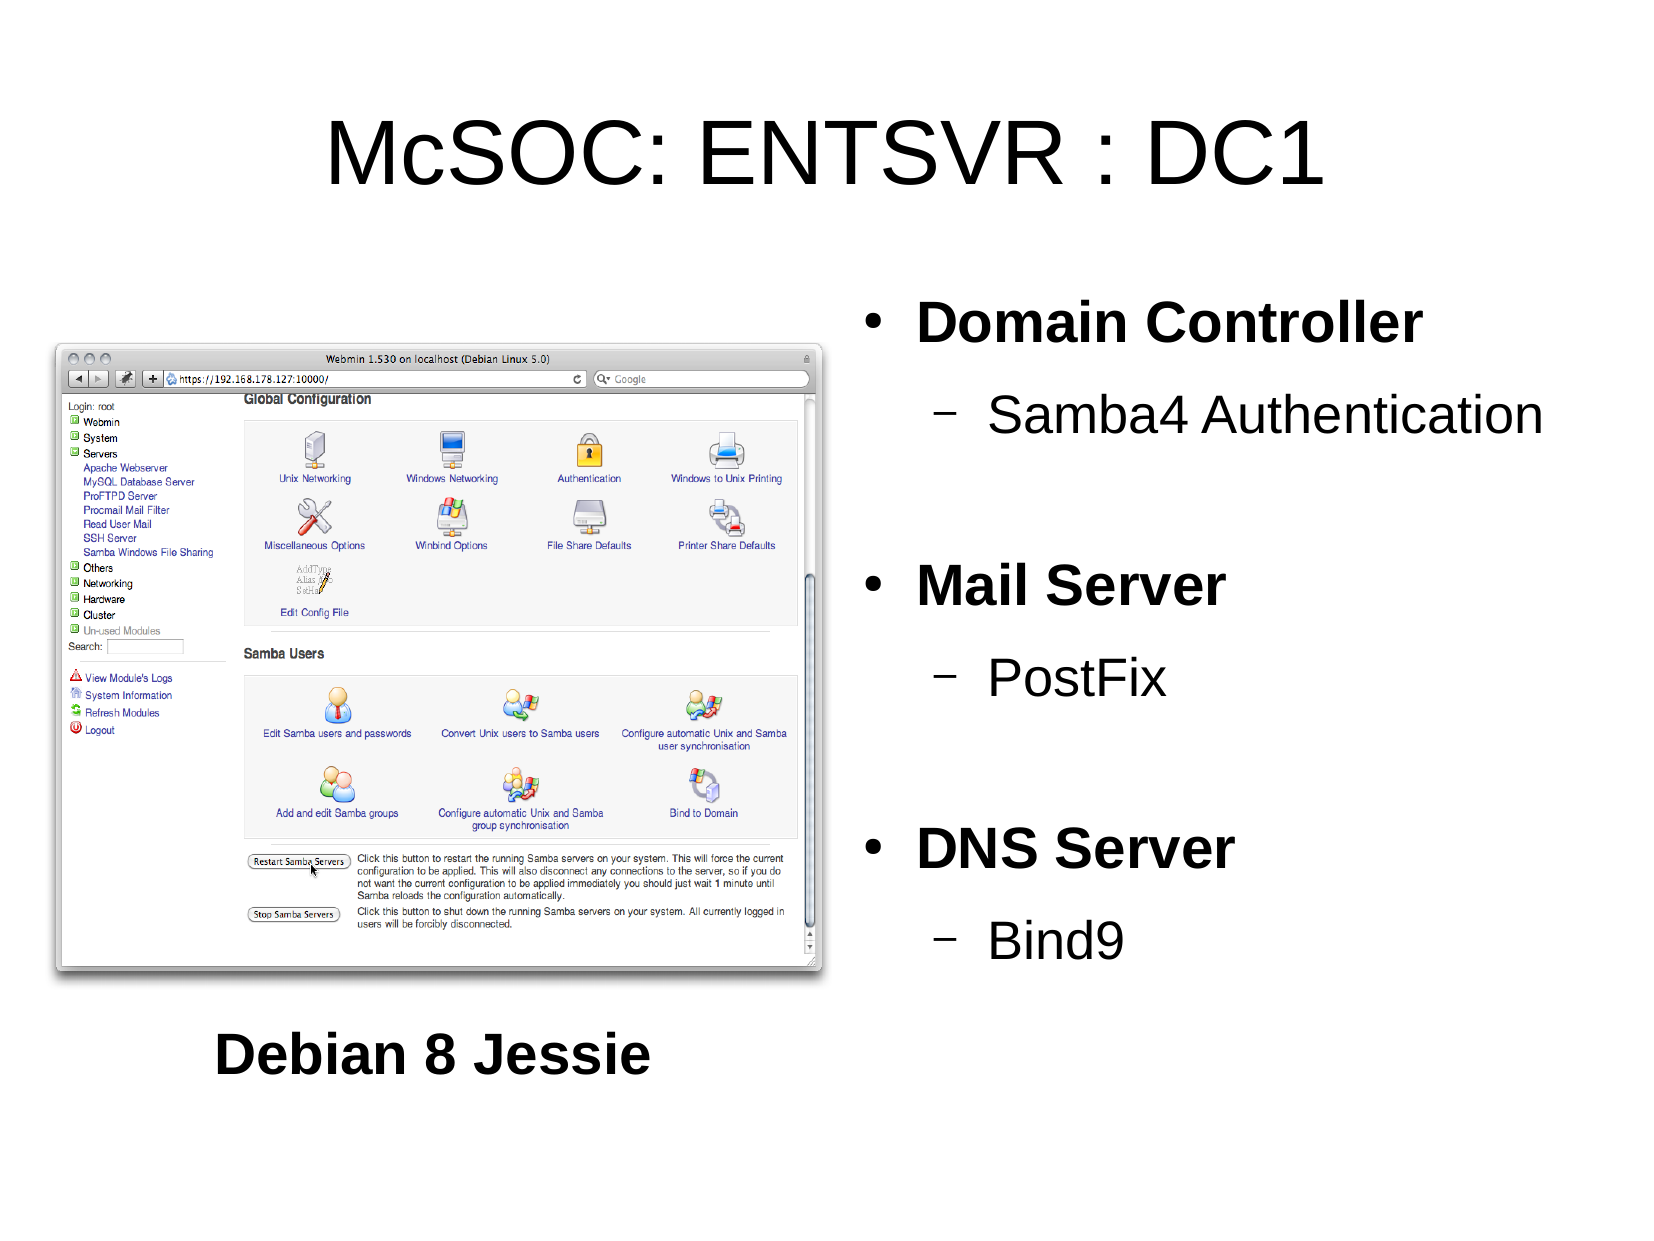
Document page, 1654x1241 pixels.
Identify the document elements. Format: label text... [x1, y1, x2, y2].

picture [45, 342, 832, 991]
title McSOC: ENTSVR : DC1 [82, 49, 1571, 257]
list Domain Controller Samba4 Authentication Mail Server PostFix DNS Server Bind9 [845, 290, 1572, 1010]
text_box Debian 8 Jessie [199, 1014, 668, 1096]
